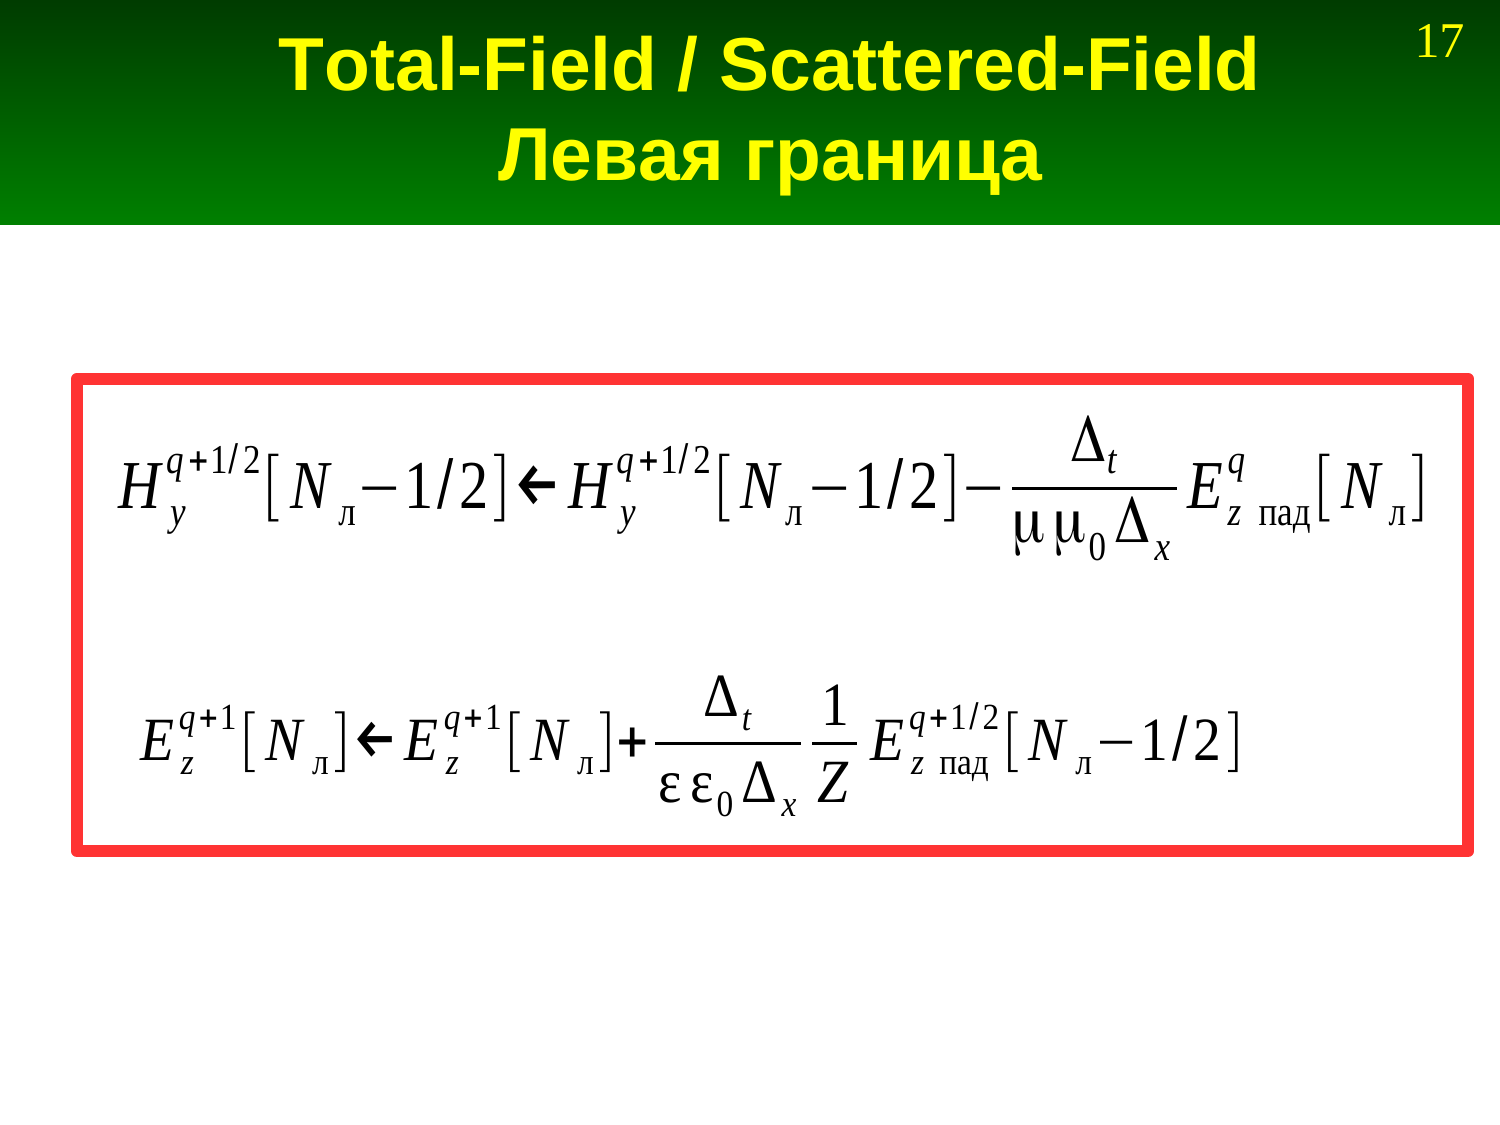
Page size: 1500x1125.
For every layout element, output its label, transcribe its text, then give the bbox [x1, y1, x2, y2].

title Total-Field / Scattered-Field Левая граница [100, 7, 1441, 204]
chart [112, 661, 1265, 825]
chart [100, 409, 1442, 569]
